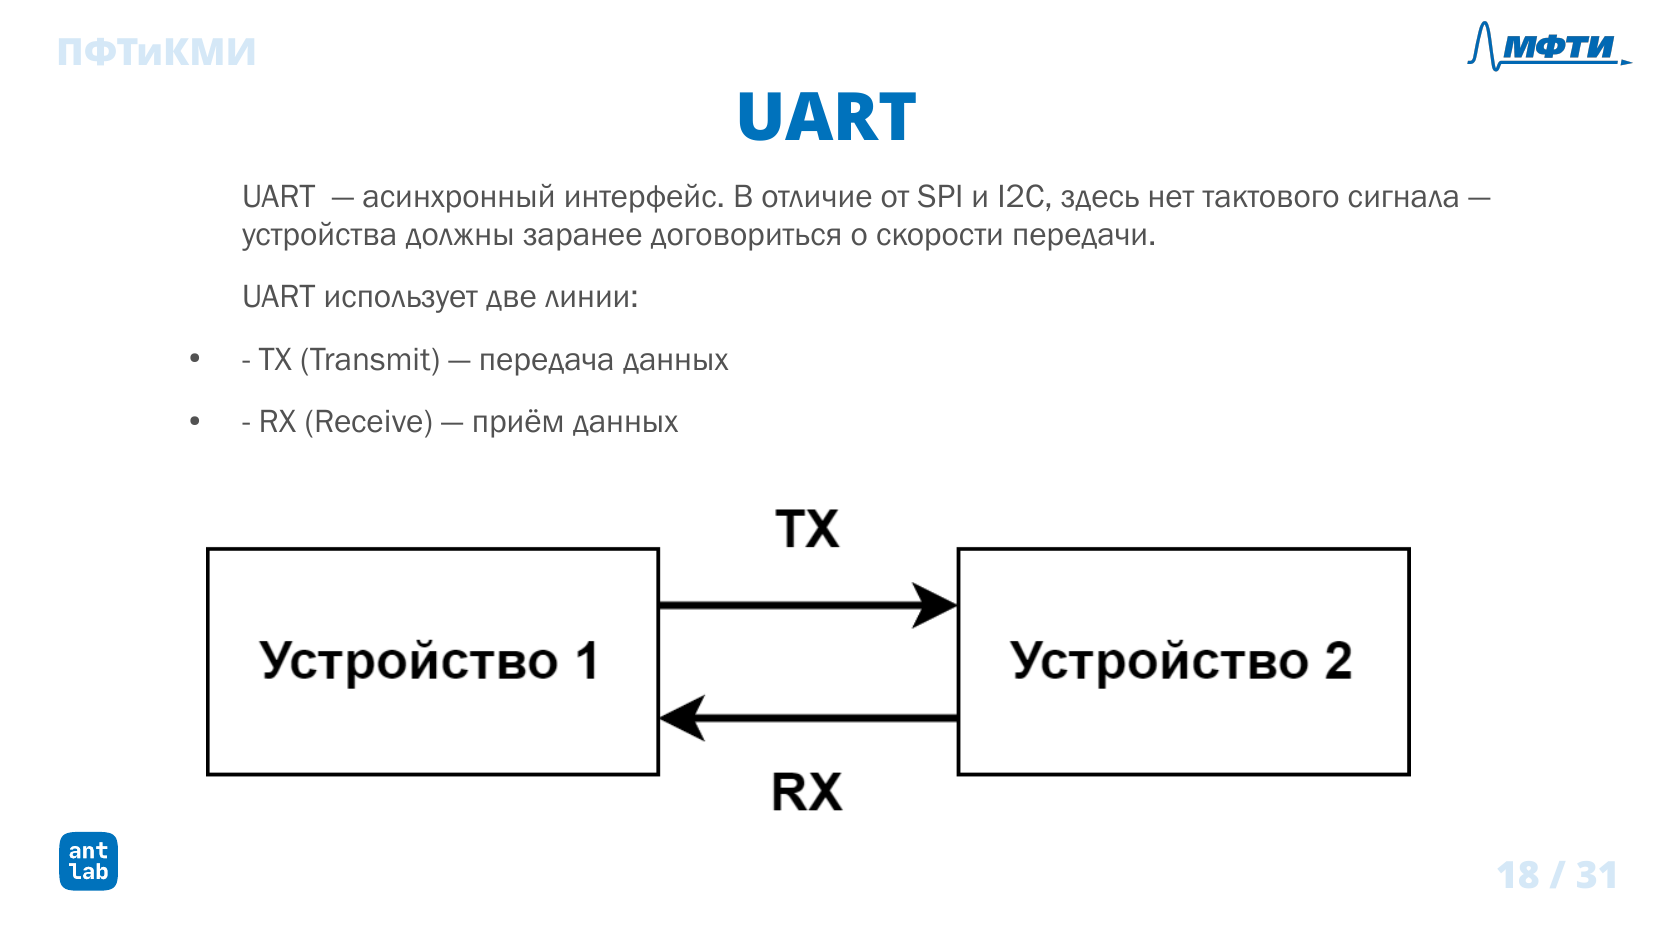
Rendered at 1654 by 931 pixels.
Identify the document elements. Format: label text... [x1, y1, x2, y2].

title UART [82, 20, 1571, 209]
list UART — асинхронный интерфейс. В отличие от SPI и I2C, здесь нет тактового сигнала — устройства должны заранее договориться о скорости передачи. UART использует две линии: - TX (Transmit) — передача данных - RX (Receive) — приём данных [171, 177, 1565, 532]
picture [206, 472, 1411, 848]
picture [1446, 0, 1654, 93]
